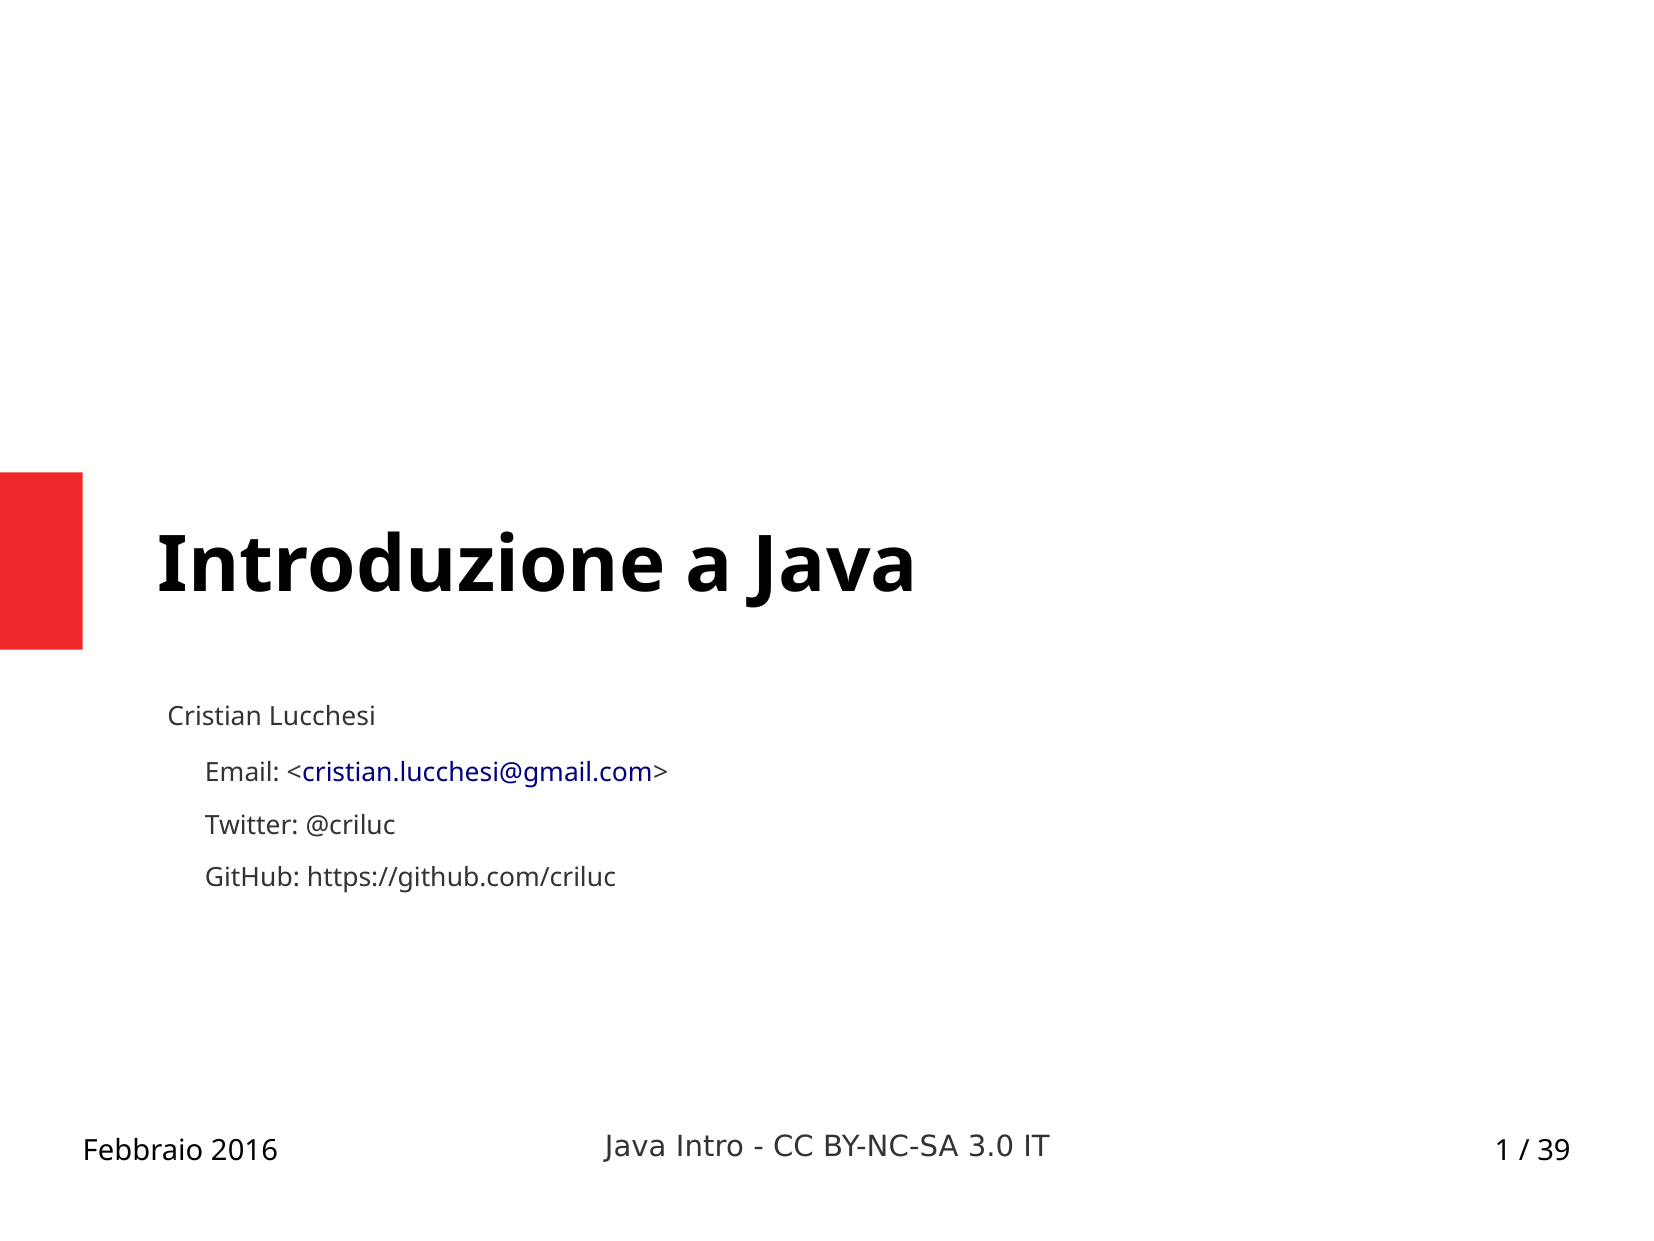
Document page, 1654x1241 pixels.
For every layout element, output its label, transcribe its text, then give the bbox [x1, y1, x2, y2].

list Cristian Lucchesi Email: <cristian.lucchesi@gmail.com> Twitter: @criluc GitHub: https://github.com/criluc [129, 696, 1536, 898]
title Introduzione a Java [129, 442, 1536, 680]
